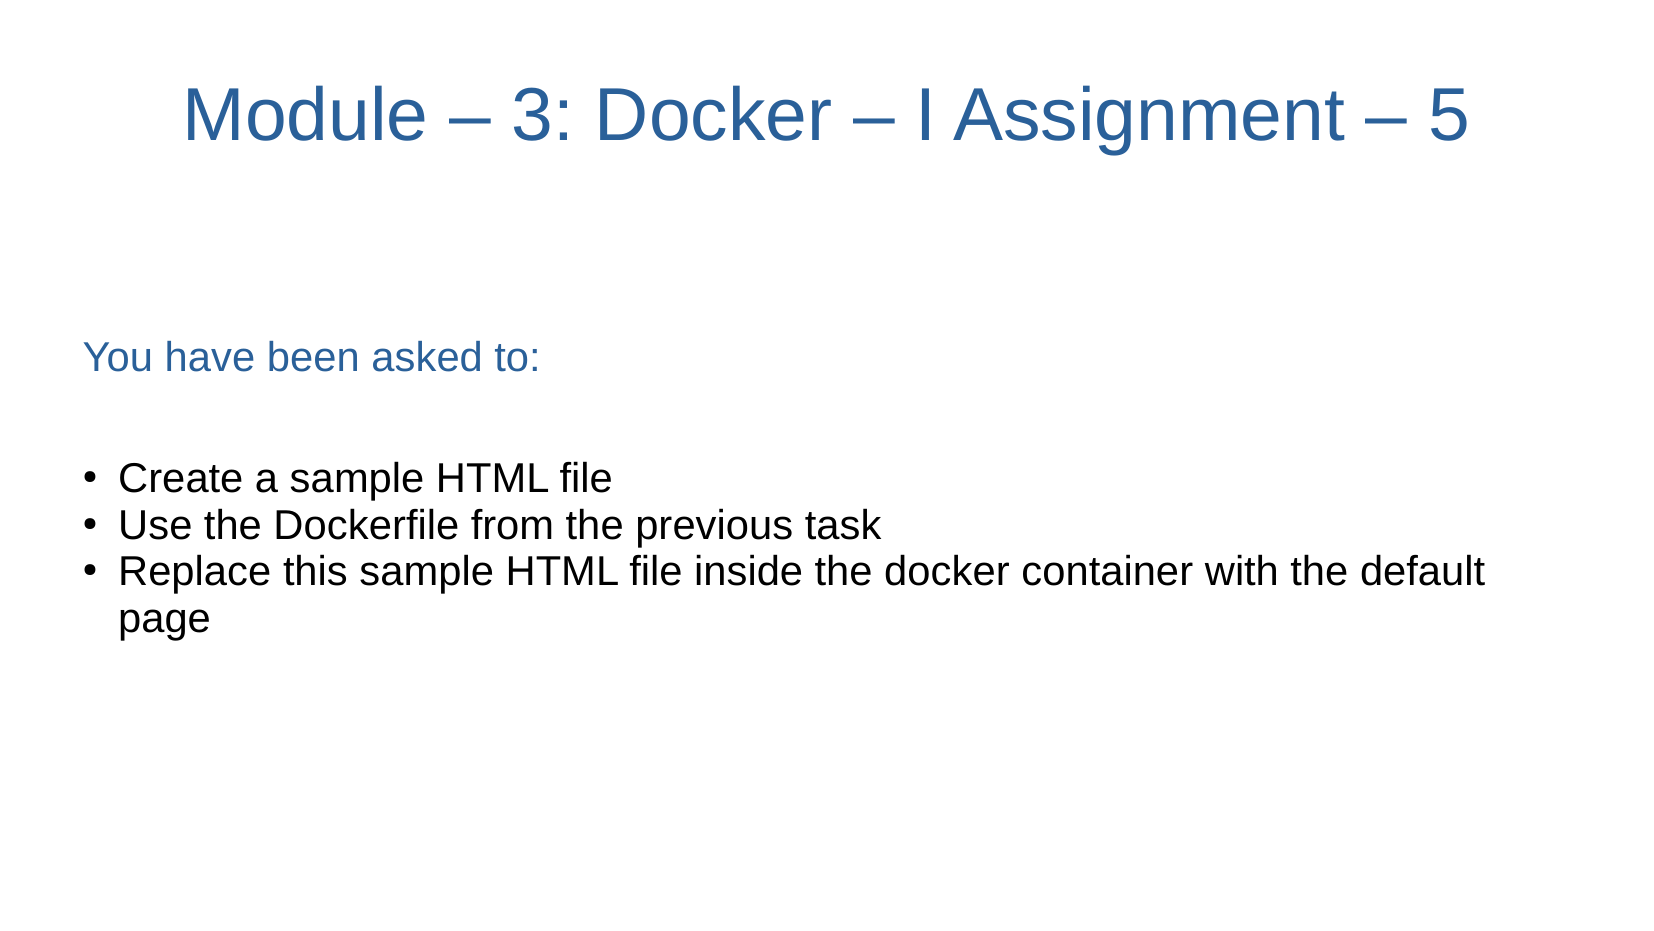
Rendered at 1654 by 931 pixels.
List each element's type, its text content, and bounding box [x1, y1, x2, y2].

title Module – 3: Docker – I Assignment – 5 [82, 37, 1571, 193]
subtitle You have been asked to: Create a sample HTML file Use the Dockerfile from the previous task Replace this sample HTML file inside the docker container with the default page [82, 217, 1571, 758]
